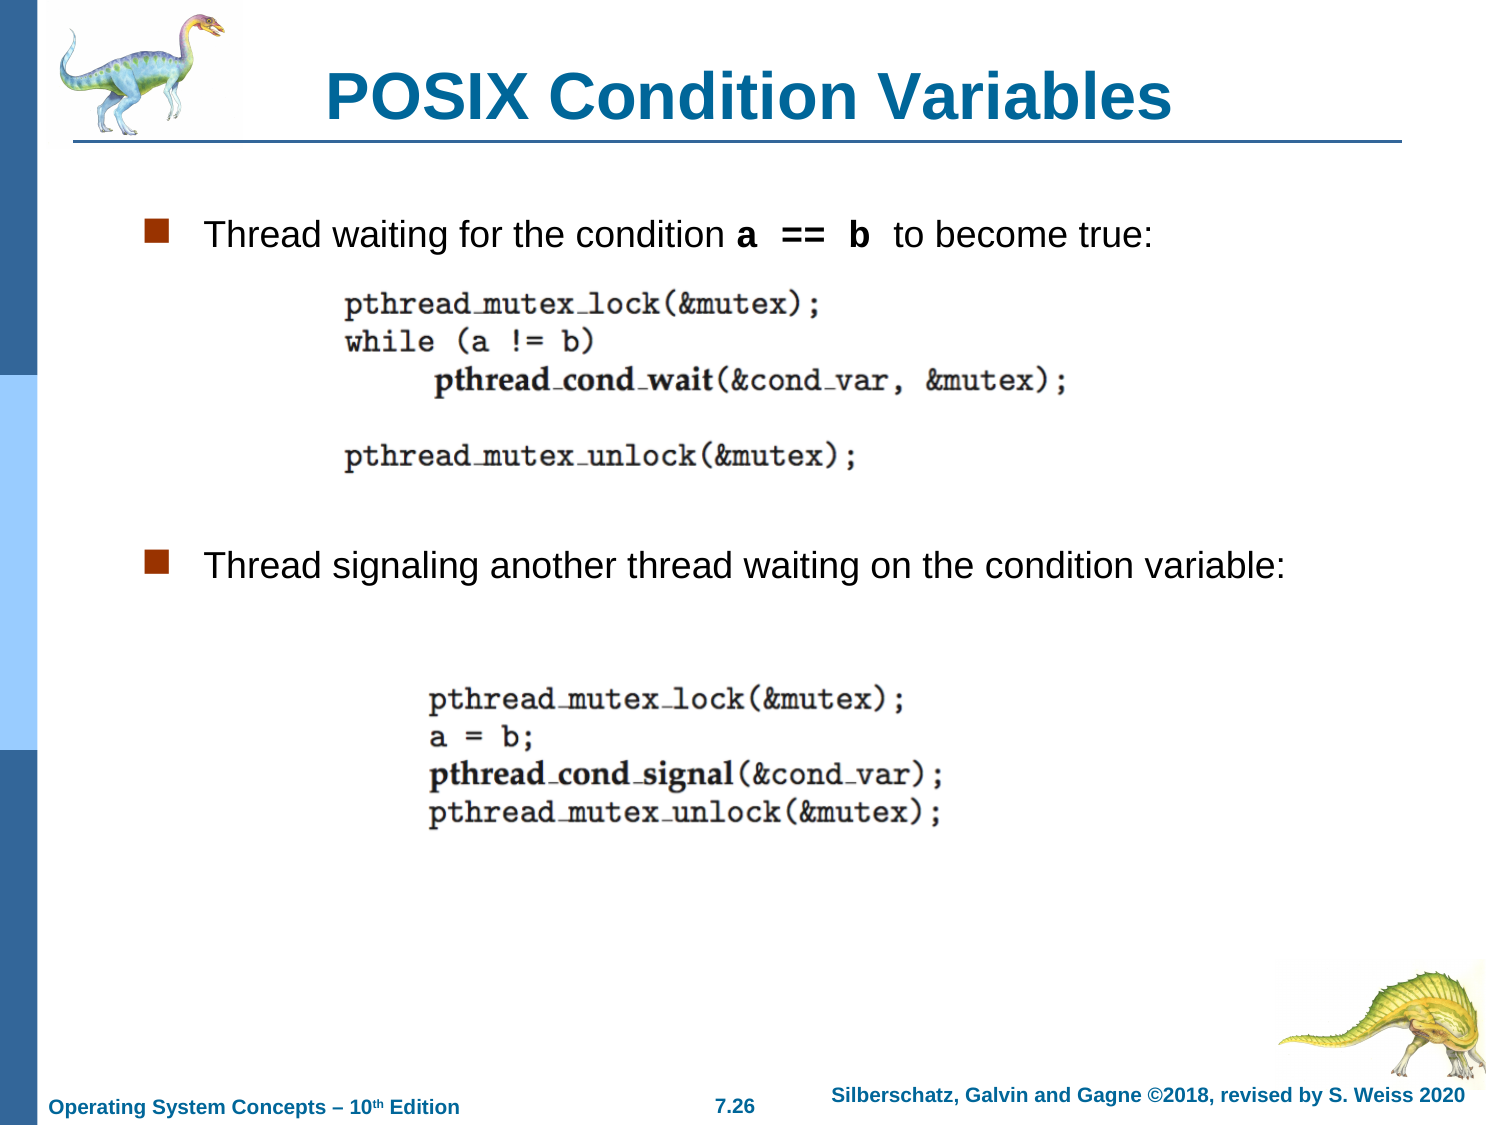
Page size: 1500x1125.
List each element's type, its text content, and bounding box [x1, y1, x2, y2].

picture [305, 273, 1118, 493]
picture [1275, 959, 1486, 1090]
picture [1148, 1087, 1156, 1092]
picture [398, 672, 972, 848]
list Thread waiting for the condition a == b to become true: Thread signaling another thread waiting on the condition variable: [132, 202, 1483, 946]
picture [46, 0, 243, 149]
title POSIX Condition Variables [75, 45, 1426, 141]
